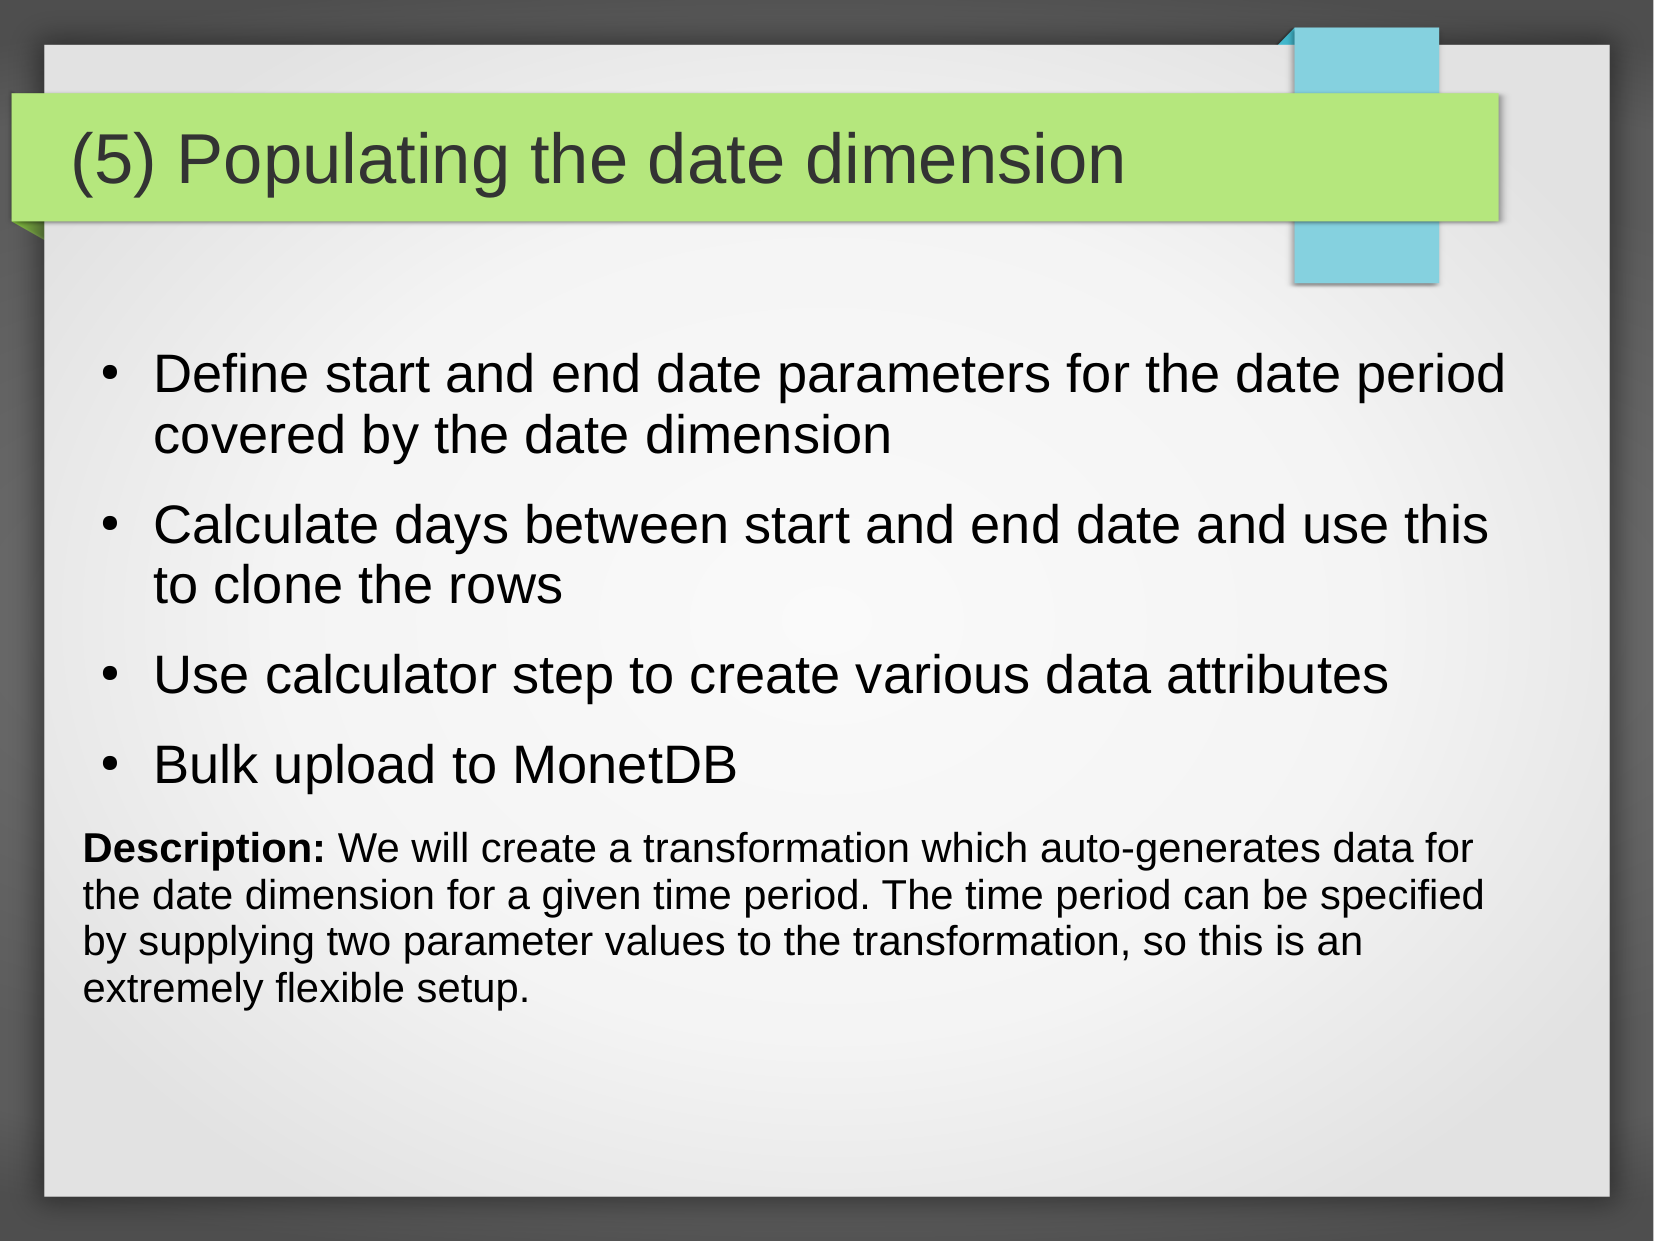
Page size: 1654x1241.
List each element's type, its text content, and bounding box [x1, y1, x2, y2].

list Define start and end date parameters for the date period covered by the date dimension Calculate days between start and end date and use this to clone the rows Use calculator step to create various data attributes Bulk upload to MonetDB Description: We will create a transformation which auto-generates data for the date dimension for a given time period. The time period can be specified by supplying two parameter values to the transformation, so this is an extremely flexible setup. [82, 343, 1538, 1063]
title (5) Populating the date dimension [70, 106, 1229, 213]
picture [0, 0, 1654, 1241]
